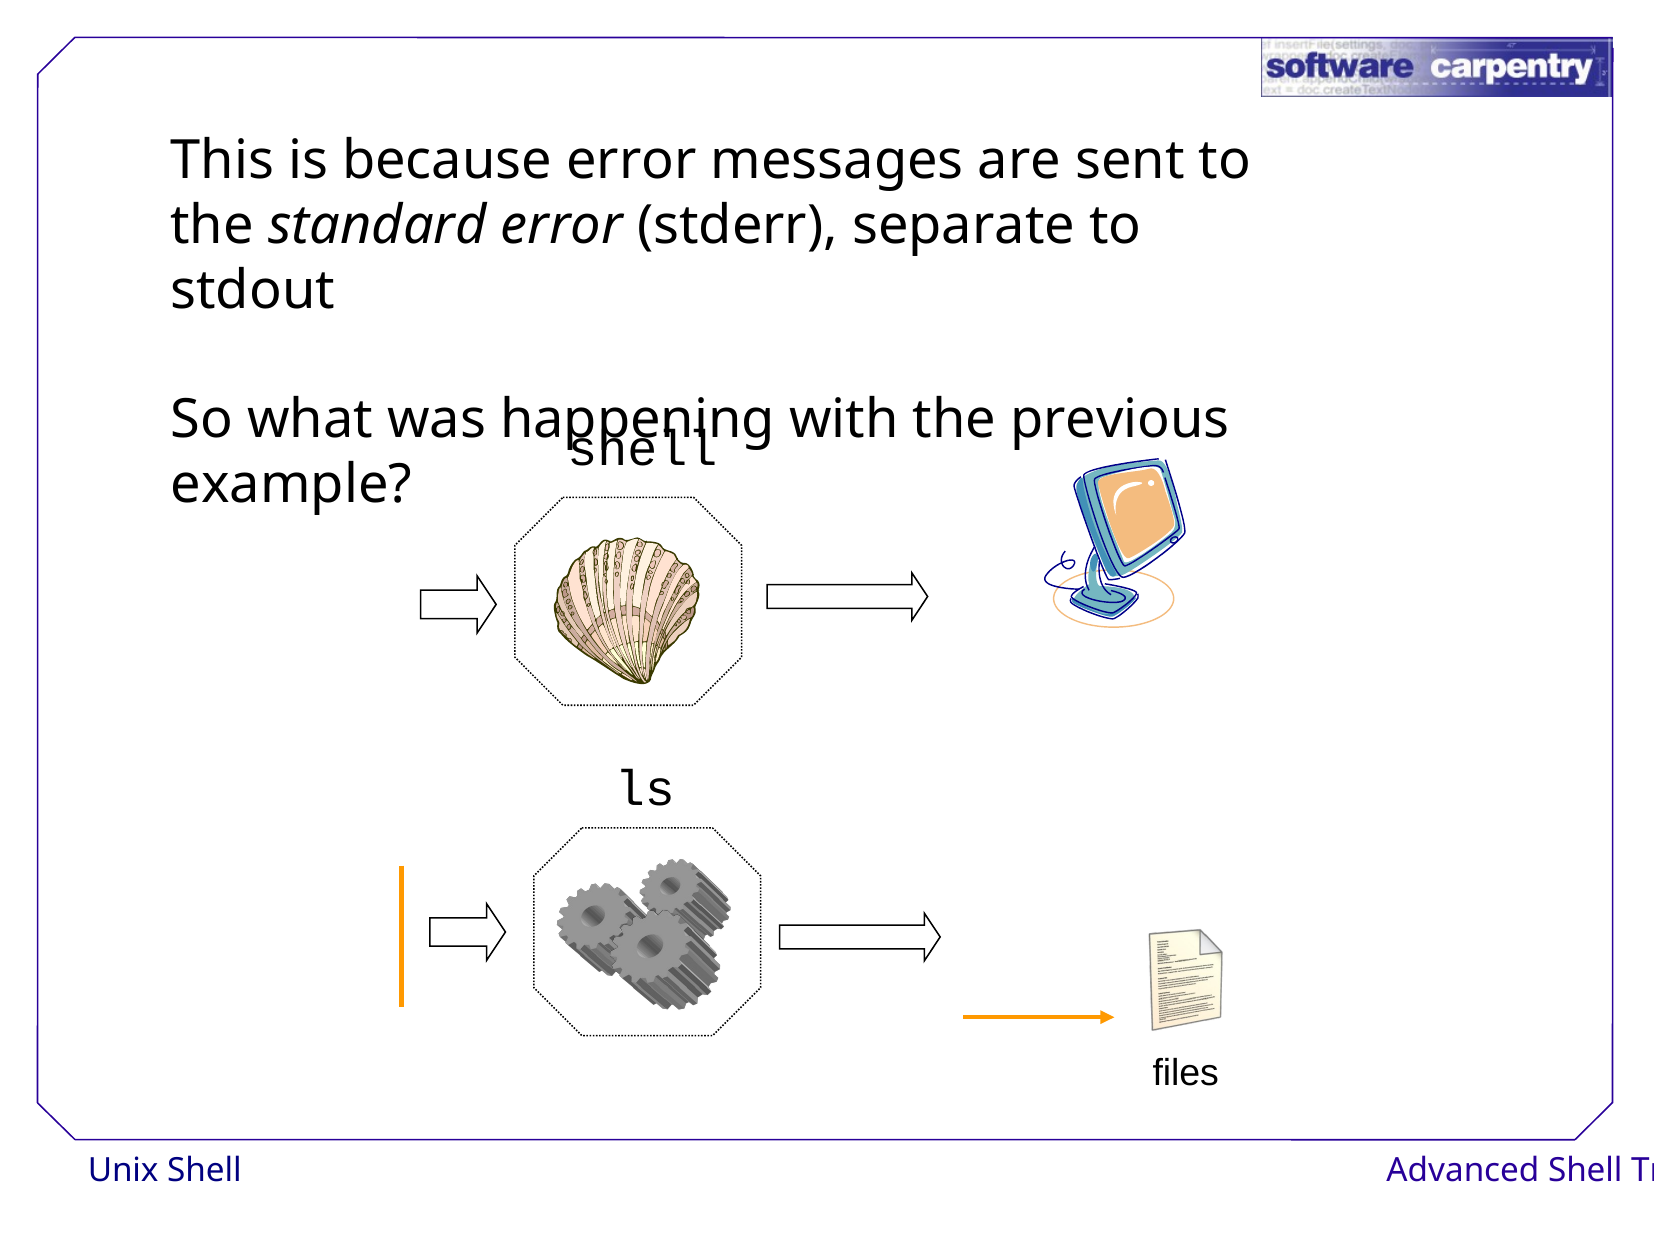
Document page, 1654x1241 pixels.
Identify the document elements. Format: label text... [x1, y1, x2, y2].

text_box [611, 911, 691, 982]
picture [1261, 39, 1613, 97]
text_box This is because error messages are sent to the standard error (stderr), separate to stdout So what was happening with the previous example? [155, 116, 1309, 522]
text_box [641, 860, 700, 913]
text_box [558, 884, 630, 948]
text_box ls [599, 733, 695, 828]
picture [1044, 458, 1186, 628]
text_box files [1137, 1044, 1234, 1102]
picture [552, 535, 702, 689]
picture [1129, 922, 1243, 1036]
